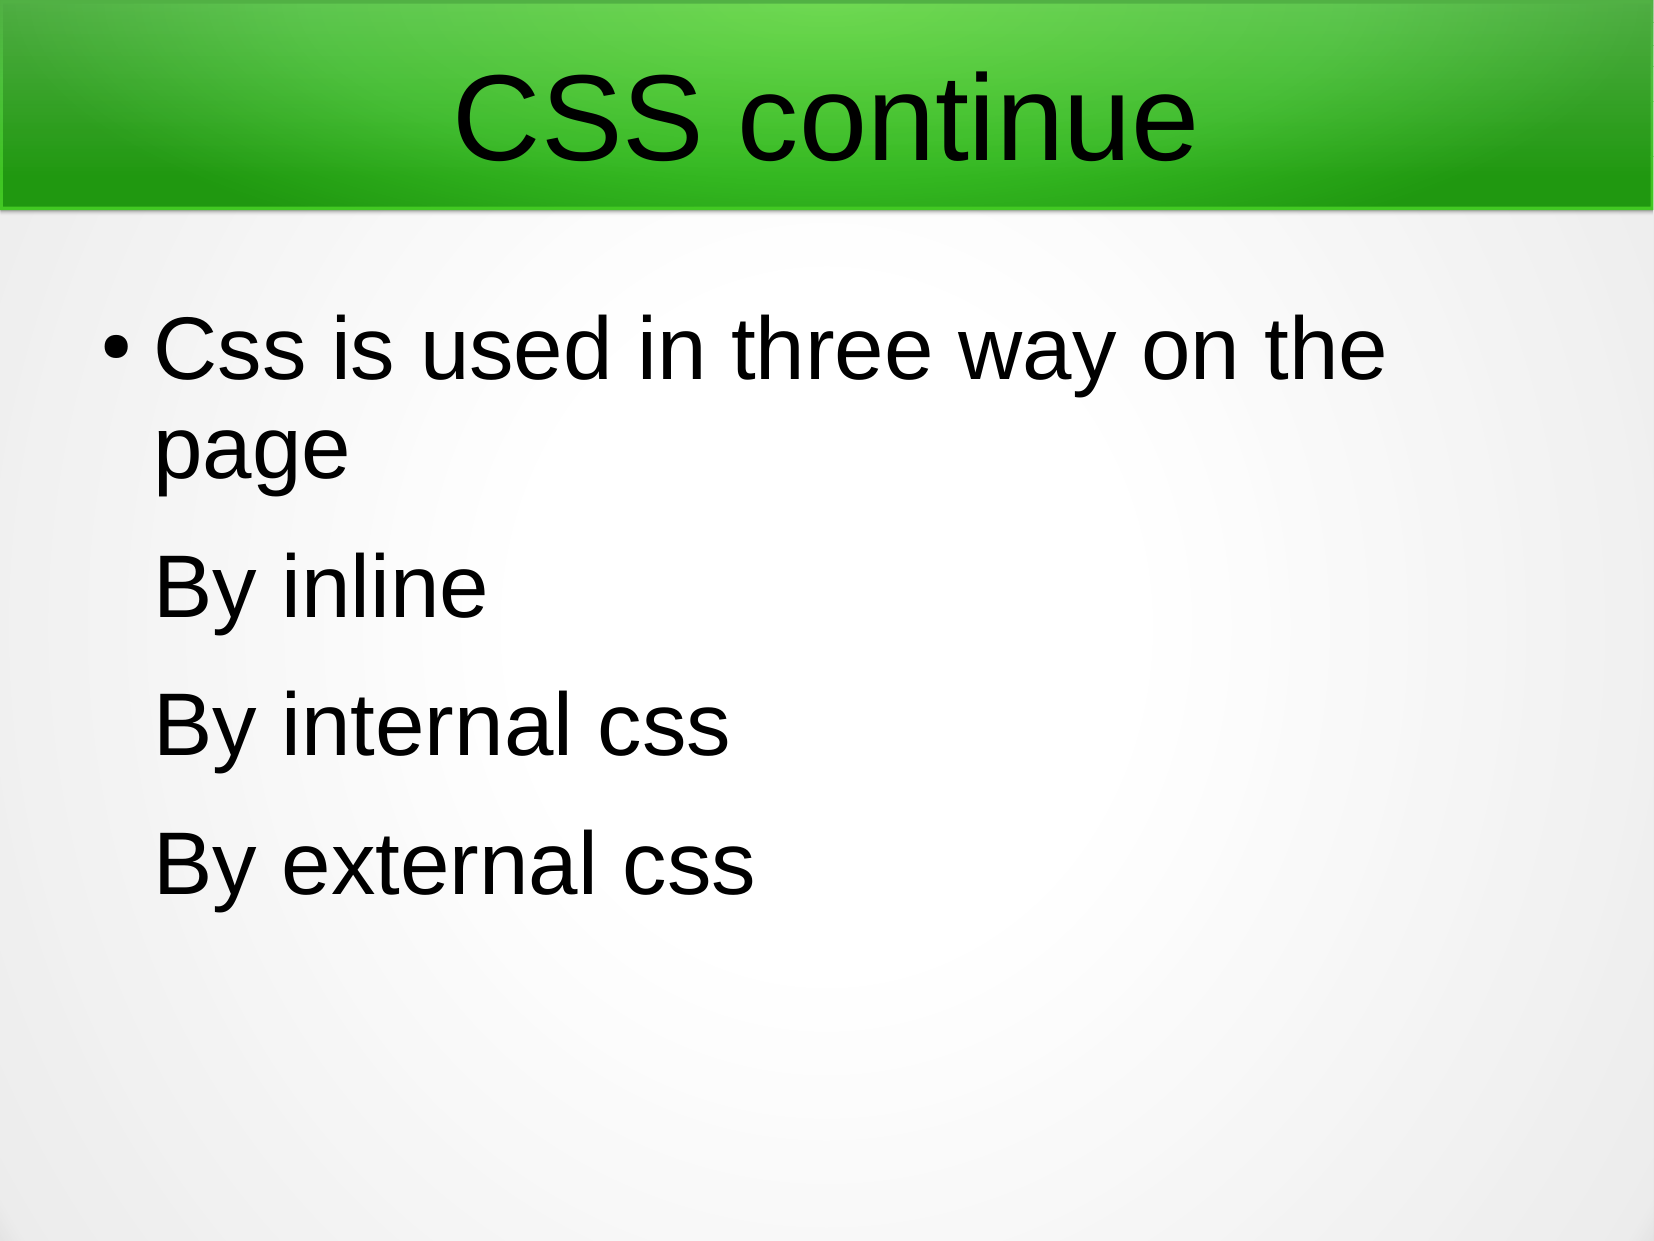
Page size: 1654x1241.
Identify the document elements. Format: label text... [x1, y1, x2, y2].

title CSS continue [82, 47, 1571, 189]
list Css is used in three way on the page By inline By internal css By external css [82, 299, 1571, 1019]
